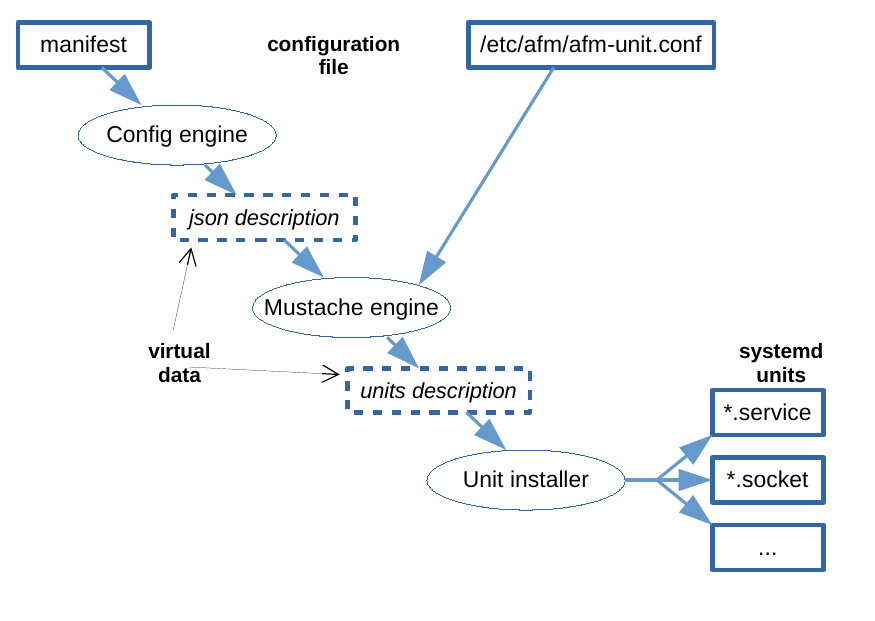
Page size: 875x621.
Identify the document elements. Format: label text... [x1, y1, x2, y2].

text_box /etc/afm/afm-unit.conf [468, 22, 715, 68]
text_box json description [173, 195, 356, 241]
text_box configuration file [252, 25, 482, 110]
text_box manifest [17, 22, 150, 68]
text_box units description [347, 368, 530, 413]
text_box *.service [712, 390, 824, 436]
text_box Mustache engine [252, 277, 451, 338]
text_box *.socket [712, 457, 824, 503]
text_box Unit installer [426, 450, 625, 511]
text_box Config engine [78, 105, 277, 166]
text_box ... [712, 525, 824, 571]
text_box systemd units [724, 332, 874, 418]
text_box virtual data [133, 332, 258, 418]
